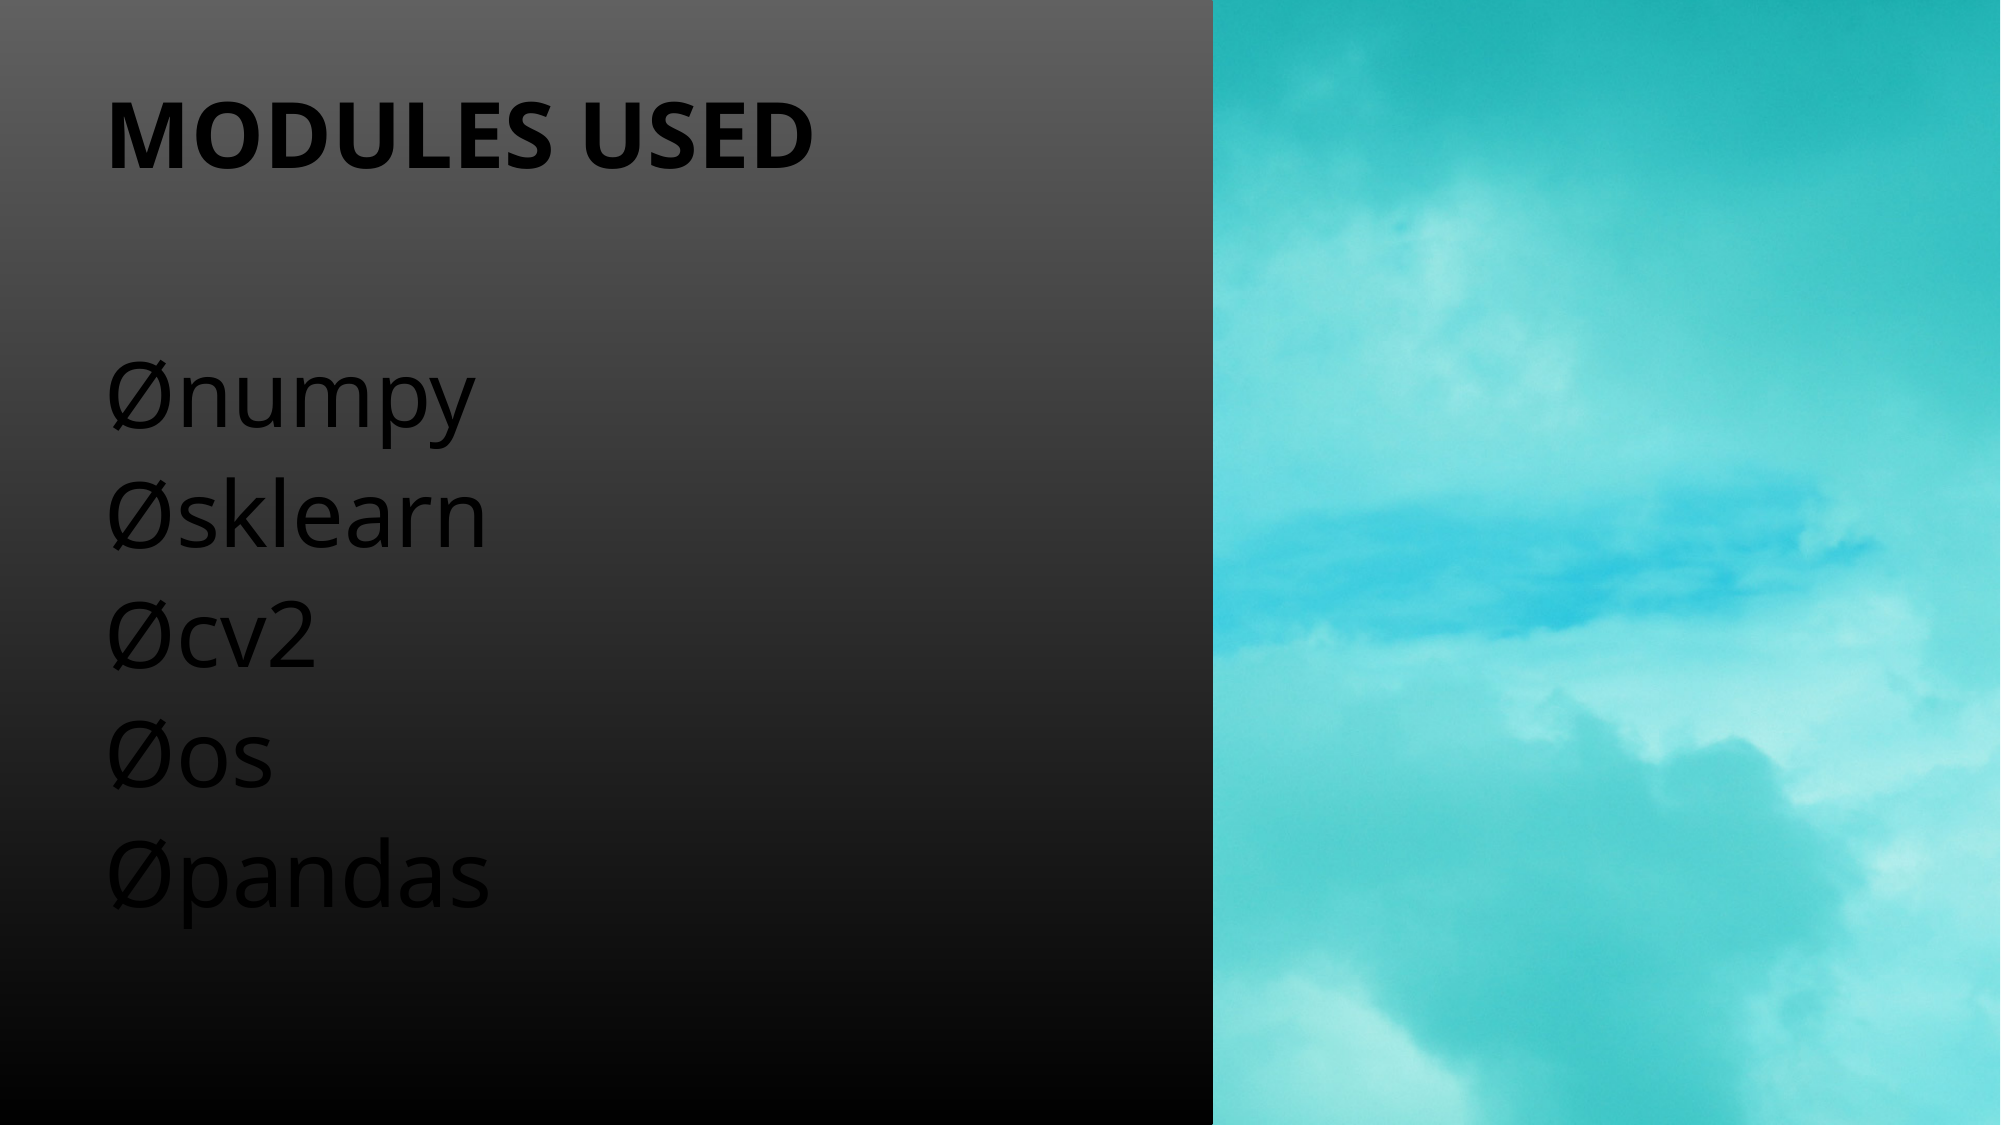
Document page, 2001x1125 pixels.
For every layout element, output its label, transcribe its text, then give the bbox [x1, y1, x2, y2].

text_box MODULES USED [89, 69, 1058, 196]
list numpy sklearn cv2 os pandas [89, 341, 1413, 956]
picture [1212, 0, 2000, 1125]
text_box [0, 0, 1212, 1125]
